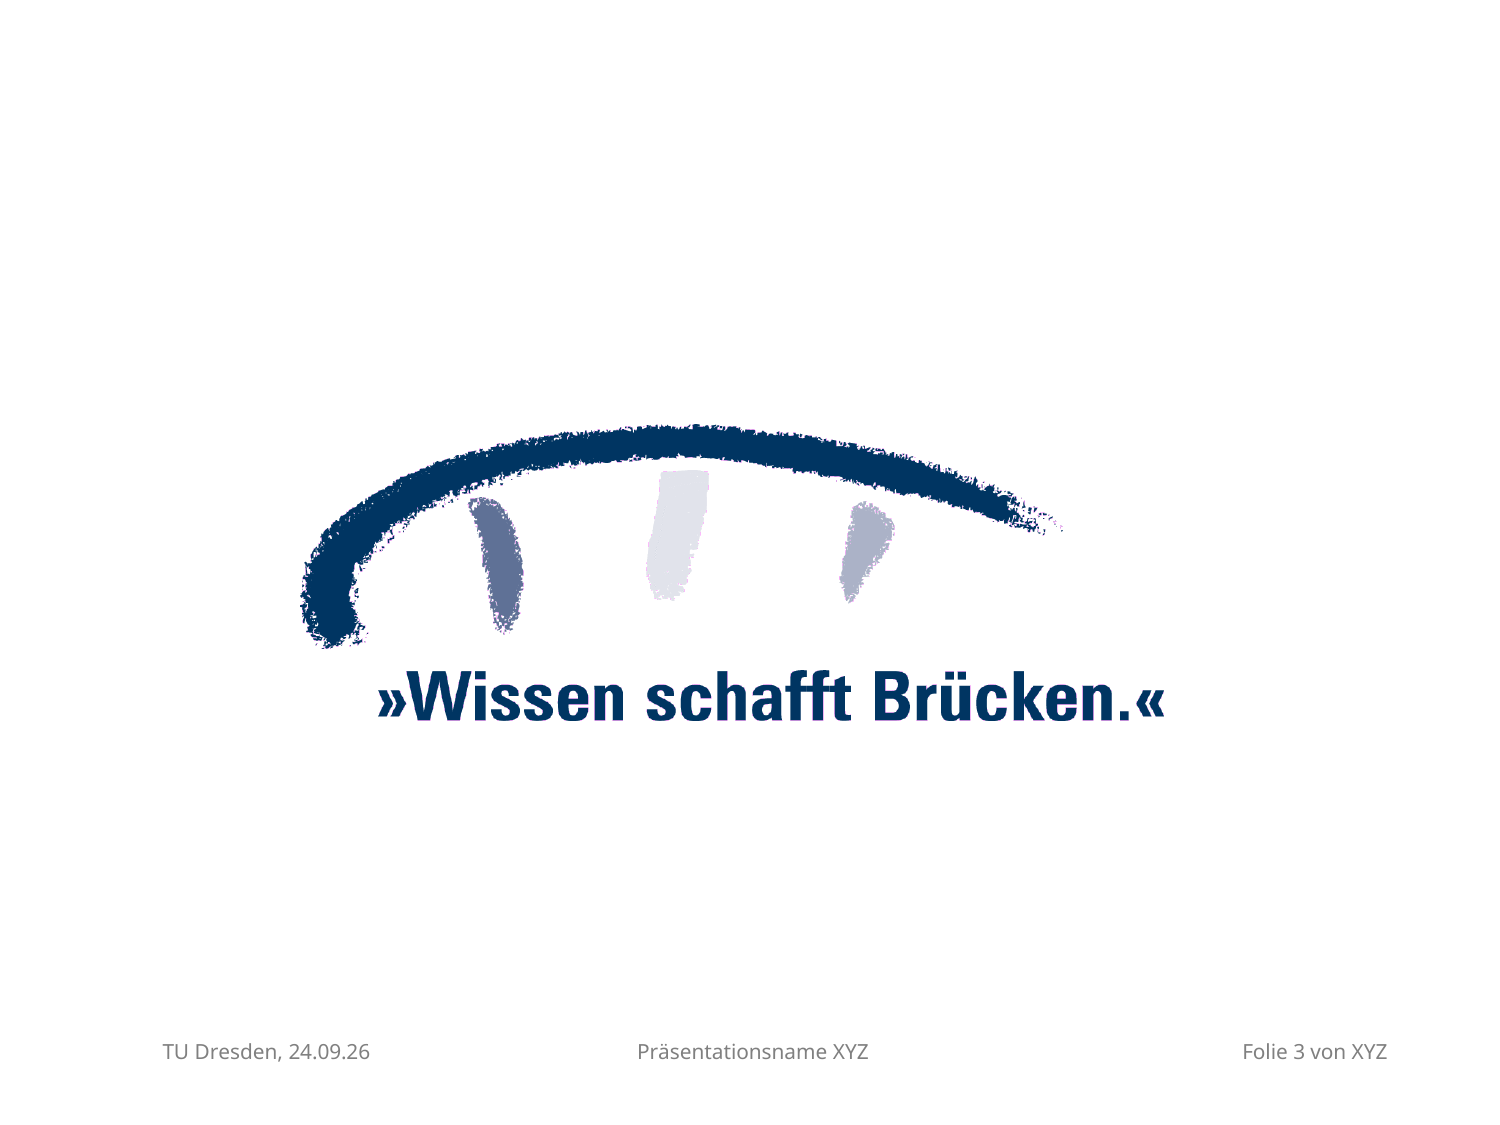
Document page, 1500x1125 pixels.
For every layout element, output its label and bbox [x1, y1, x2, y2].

picture [300, 424, 1164, 721]
